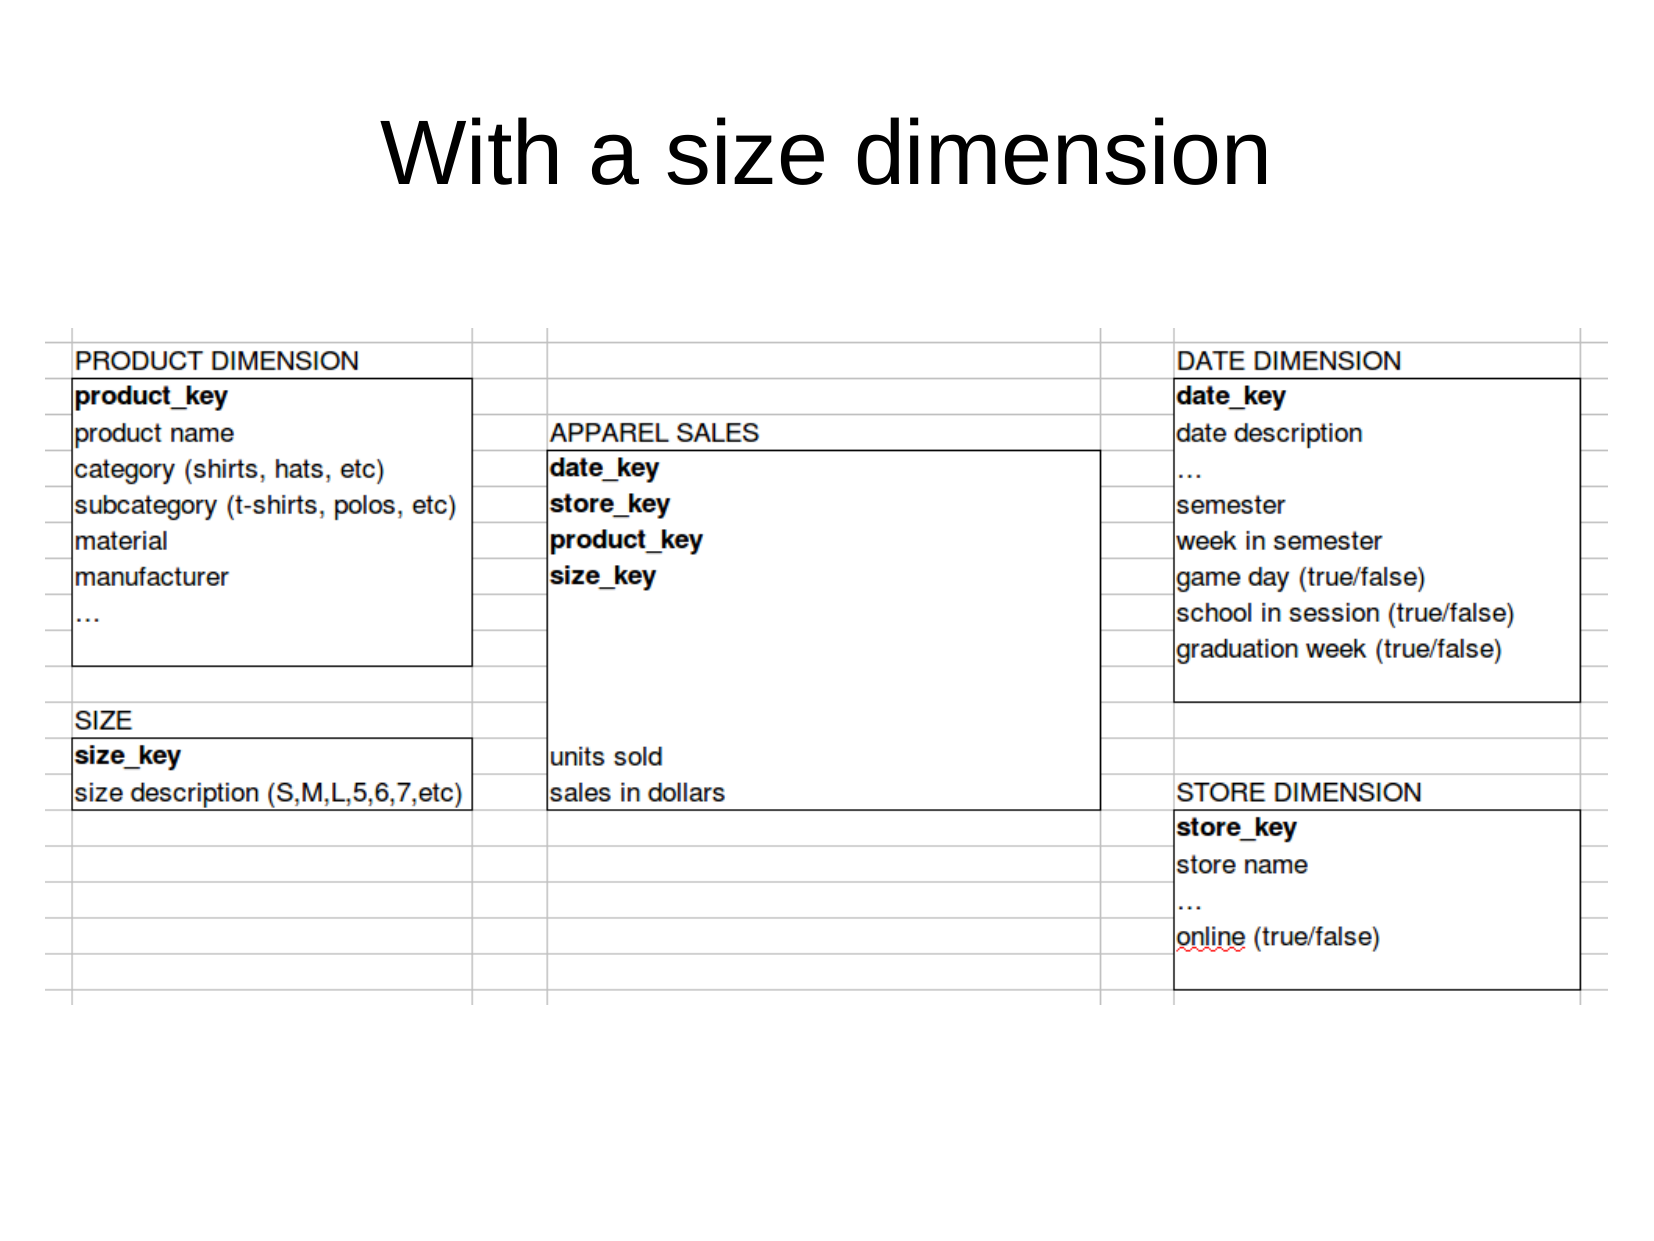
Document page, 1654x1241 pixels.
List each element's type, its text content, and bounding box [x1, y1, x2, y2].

picture [45, 328, 1608, 1006]
title With a size dimension [82, 49, 1571, 257]
